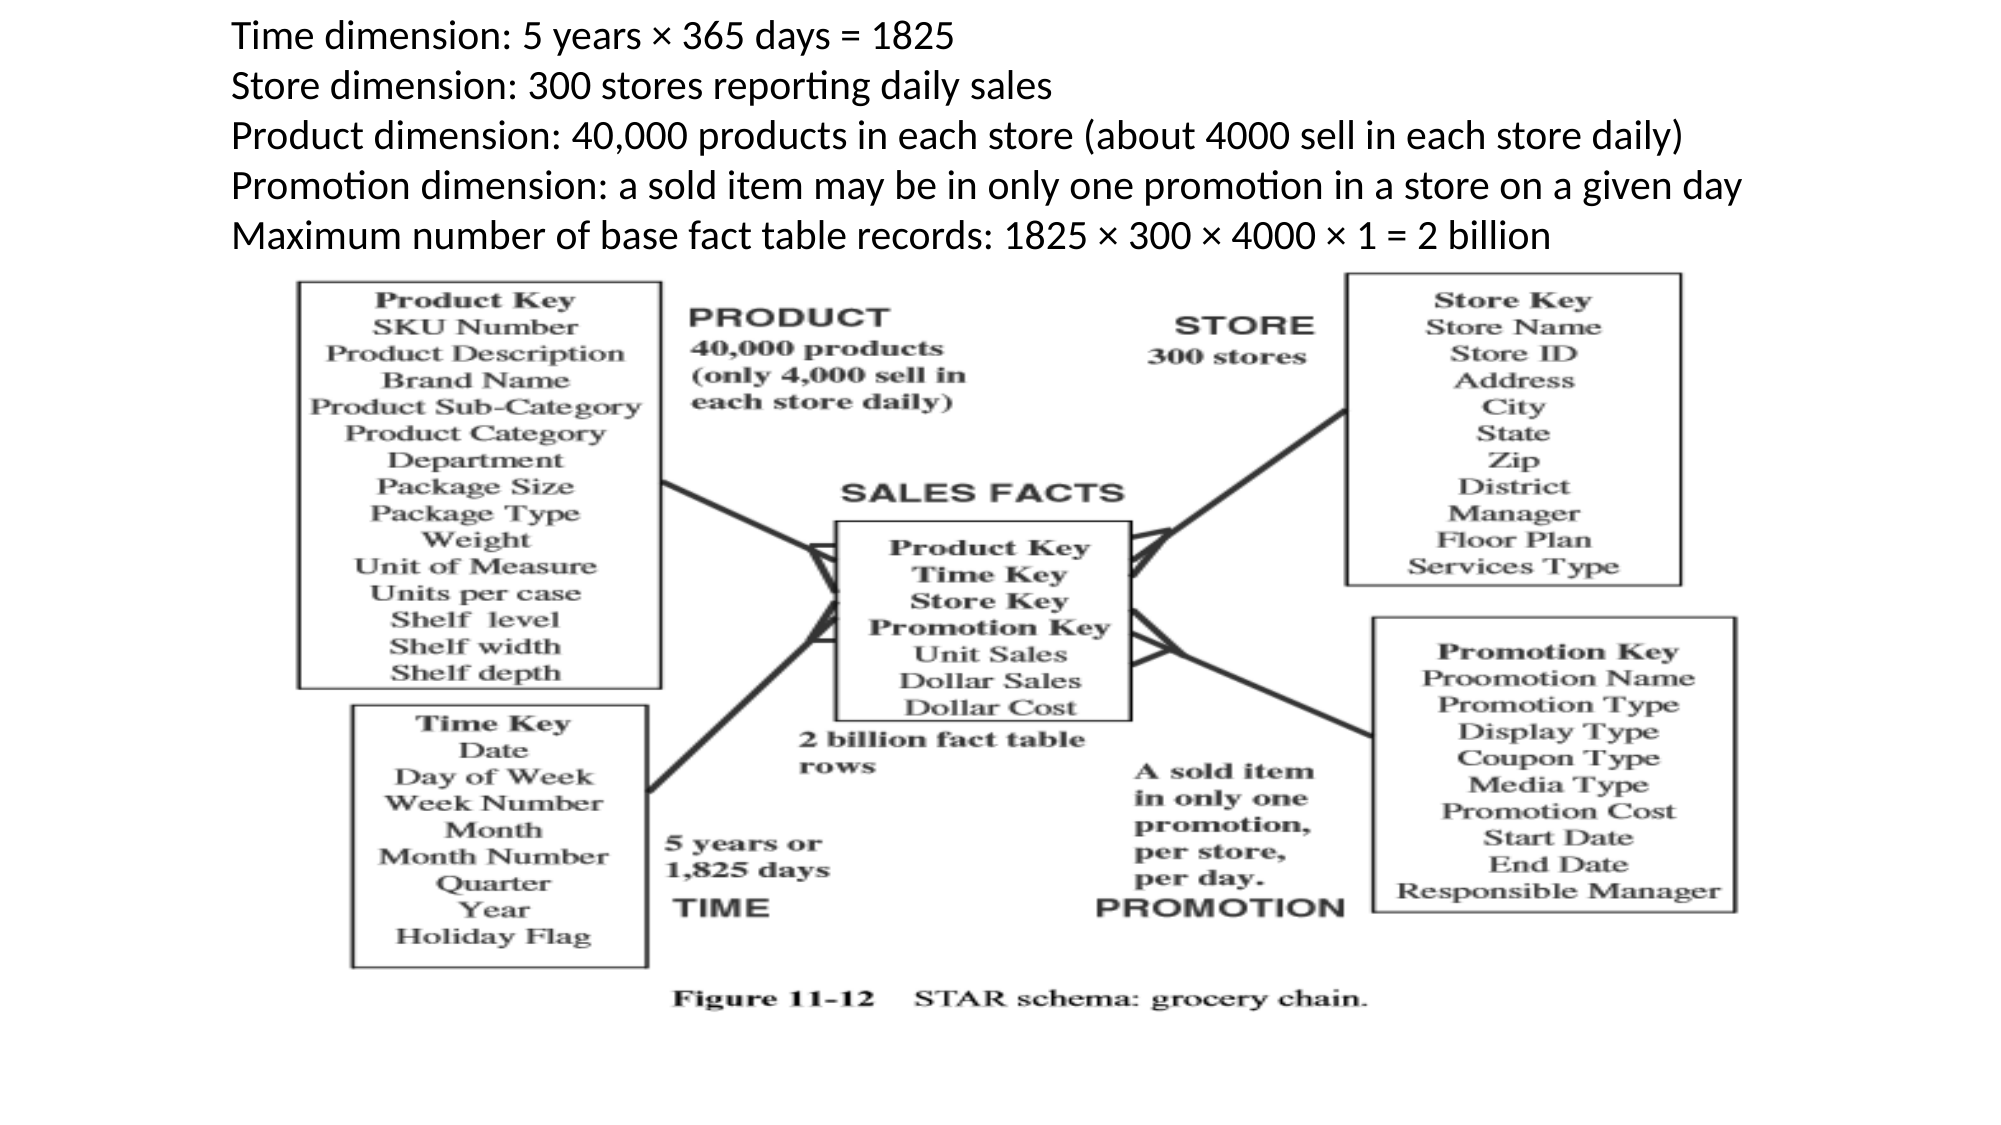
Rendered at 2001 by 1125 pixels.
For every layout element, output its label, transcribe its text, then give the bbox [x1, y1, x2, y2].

picture [176, 267, 1827, 1045]
text_box Time dimension: 5 years × 365 days = 1825 Store dimension: 300 stores reporting daily sales Product dimension: 40,000 products in each store (about 4000 sell in each store daily) Promotion dimension: a sold item may be in only one promotion in a store on a given day Maximum number of base fact table records: 1825 × 300 × 4000 × 1 = 2 billion [216, 0, 1784, 265]
